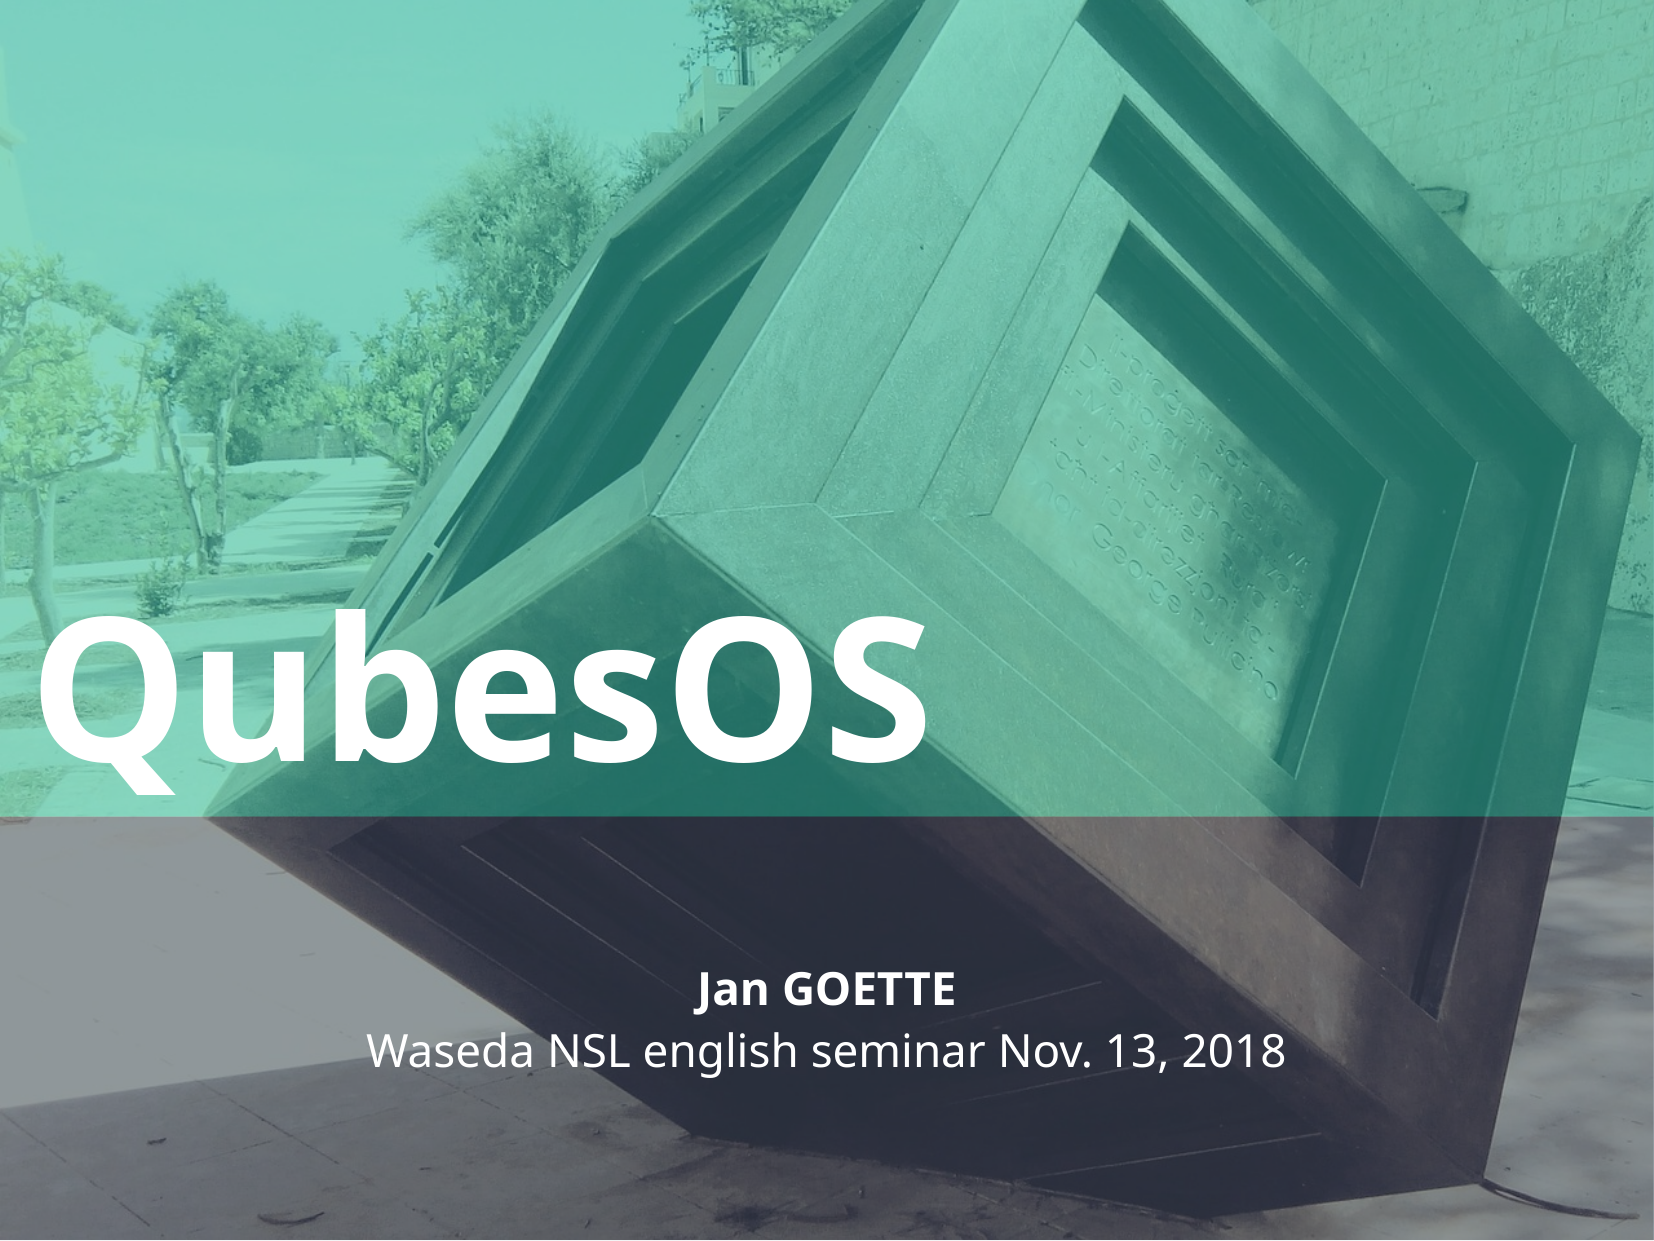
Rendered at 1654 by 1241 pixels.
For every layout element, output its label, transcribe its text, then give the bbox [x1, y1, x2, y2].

subtitle Jan GOETTE Waseda NSL english seminar Nov. 13, 2018 [59, 856, 1595, 1182]
text_box [0, 0, 1654, 1241]
text_box QubesOS [15, 540, 961, 807]
